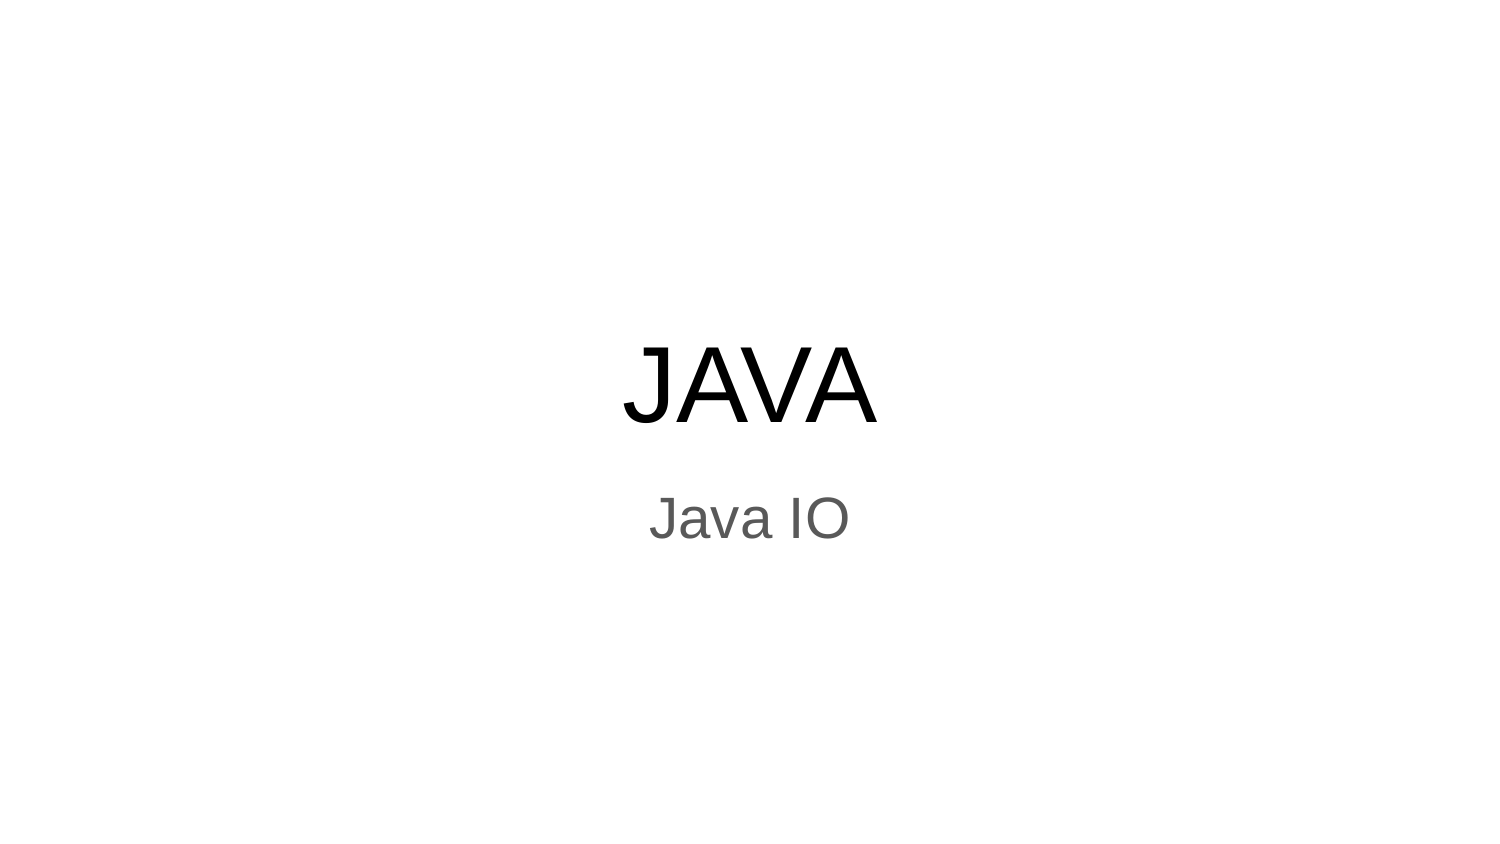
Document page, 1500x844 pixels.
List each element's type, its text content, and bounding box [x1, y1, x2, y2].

subtitle Java IO [51, 464, 1449, 595]
title JAVA [51, 122, 1449, 459]
